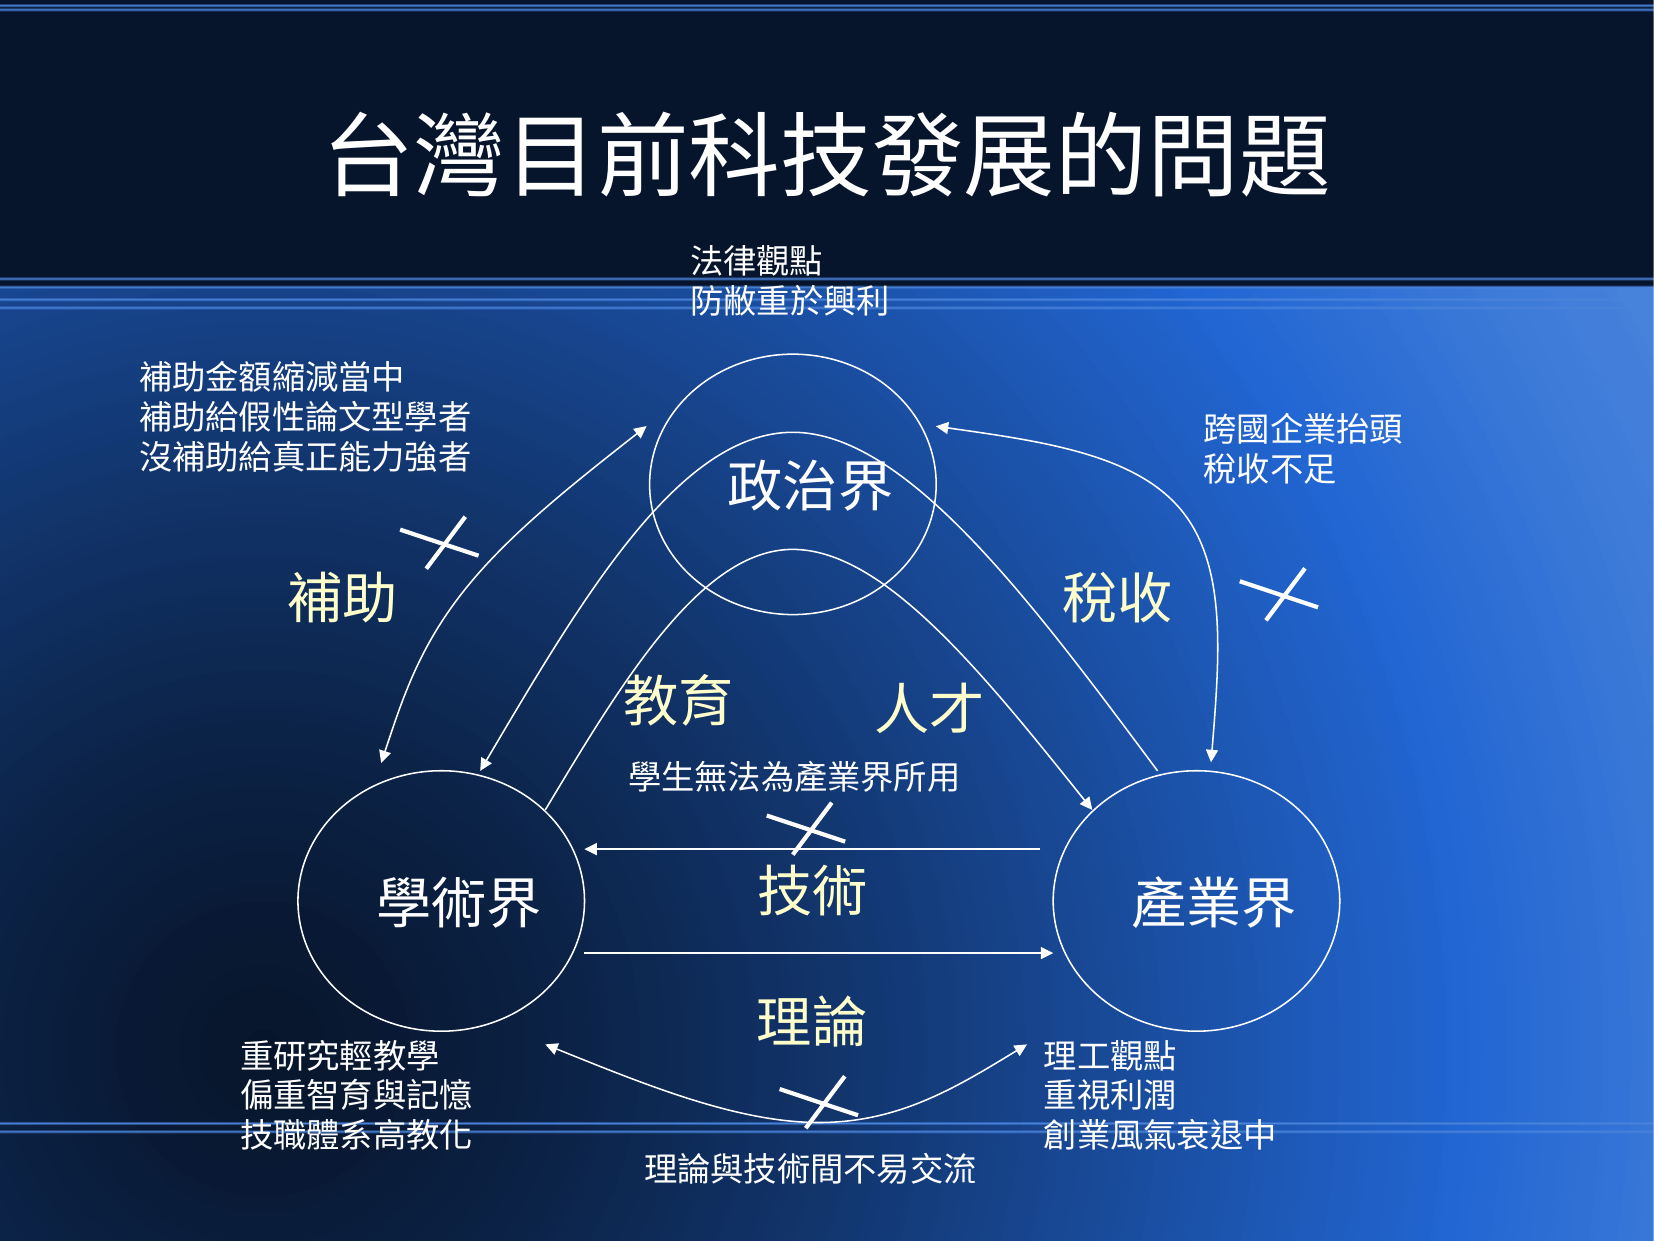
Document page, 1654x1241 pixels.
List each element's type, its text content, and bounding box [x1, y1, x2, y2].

text_box 學生無法為產業界所用 [613, 749, 976, 805]
text_box 產業界 [1053, 770, 1340, 1027]
text_box 政治界 [653, 434, 935, 587]
text_box 政治界 [851, 465, 863, 471]
text_box 理論 [742, 979, 883, 1061]
text_box 政治界 [868, 474, 880, 480]
text_box 理論與技術間不易交流 [629, 1140, 992, 1196]
text_box 重研究輕教學 偏重智育與記憶 技職體系高教化 [190, 1027, 488, 1163]
text_box 法律觀點 防敝重於興利 [675, 232, 905, 328]
text_box 學術界 [297, 770, 585, 1027]
text_box 教育 [608, 658, 749, 741]
text_box 稅收 [1047, 555, 1189, 638]
text_box 技術 [742, 849, 883, 931]
text_box 補助 [272, 555, 414, 638]
title 台灣目前科技發展的問題 [82, 49, 1571, 257]
picture [0, 0, 1654, 1241]
text_box 政治界 [868, 465, 880, 471]
text_box 補助金額縮減當中 補助給假性論文型學者 沒補助給真正能力強者 [124, 348, 487, 484]
text_box 政治界 [707, 551, 883, 615]
text_box 人才 [859, 666, 1000, 749]
text_box 理工觀點 重視利潤 創業風氣衰退中 [1029, 1027, 1292, 1163]
text_box 政治界 [851, 474, 863, 480]
text_box 政治界 [649, 354, 937, 511]
text_box 跨國企業抬頭 稅收不足 [1188, 400, 1419, 496]
